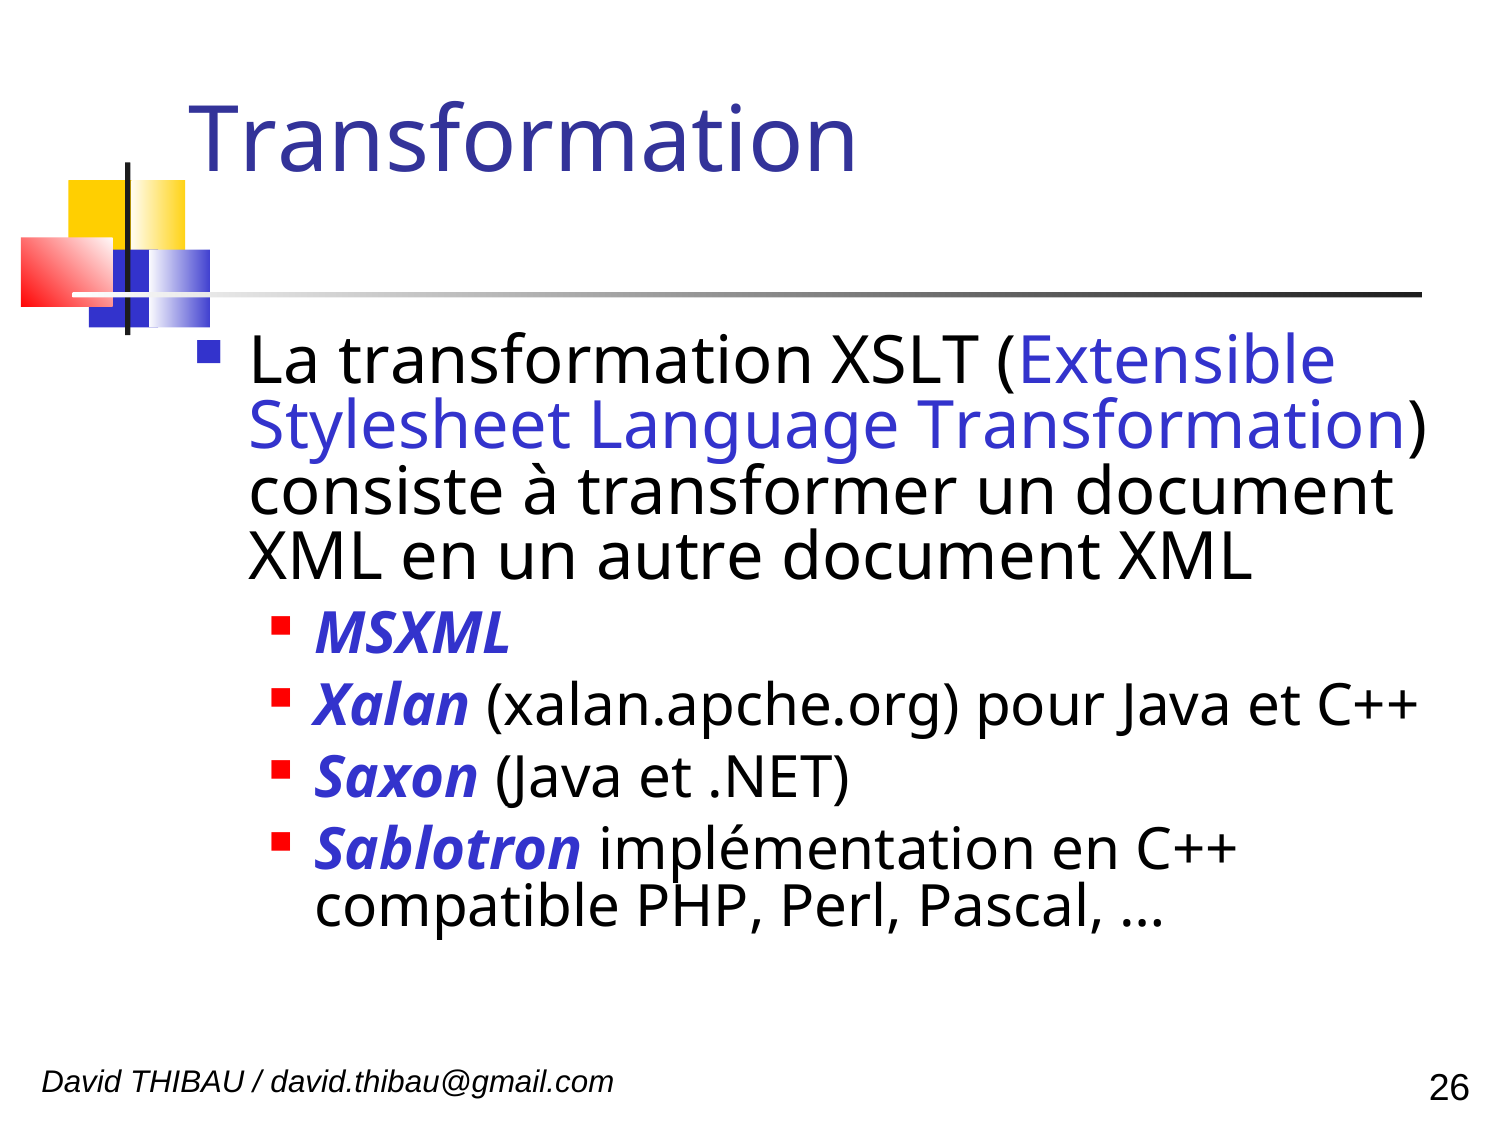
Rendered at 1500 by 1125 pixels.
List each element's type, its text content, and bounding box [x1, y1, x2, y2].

title Transformation [188, 13, 1467, 275]
list La transformation XSLT (Extensible Stylesheet Language Transformation) consiste à transformer un document XML en un autre document XML MSXML Xalan (xalan.apche.org) pour Java et C++ Saxon (Java et .NET) Sablotron implémentation en C++ compatible PHP, Perl, Pascal, … [193, 331, 1469, 1061]
